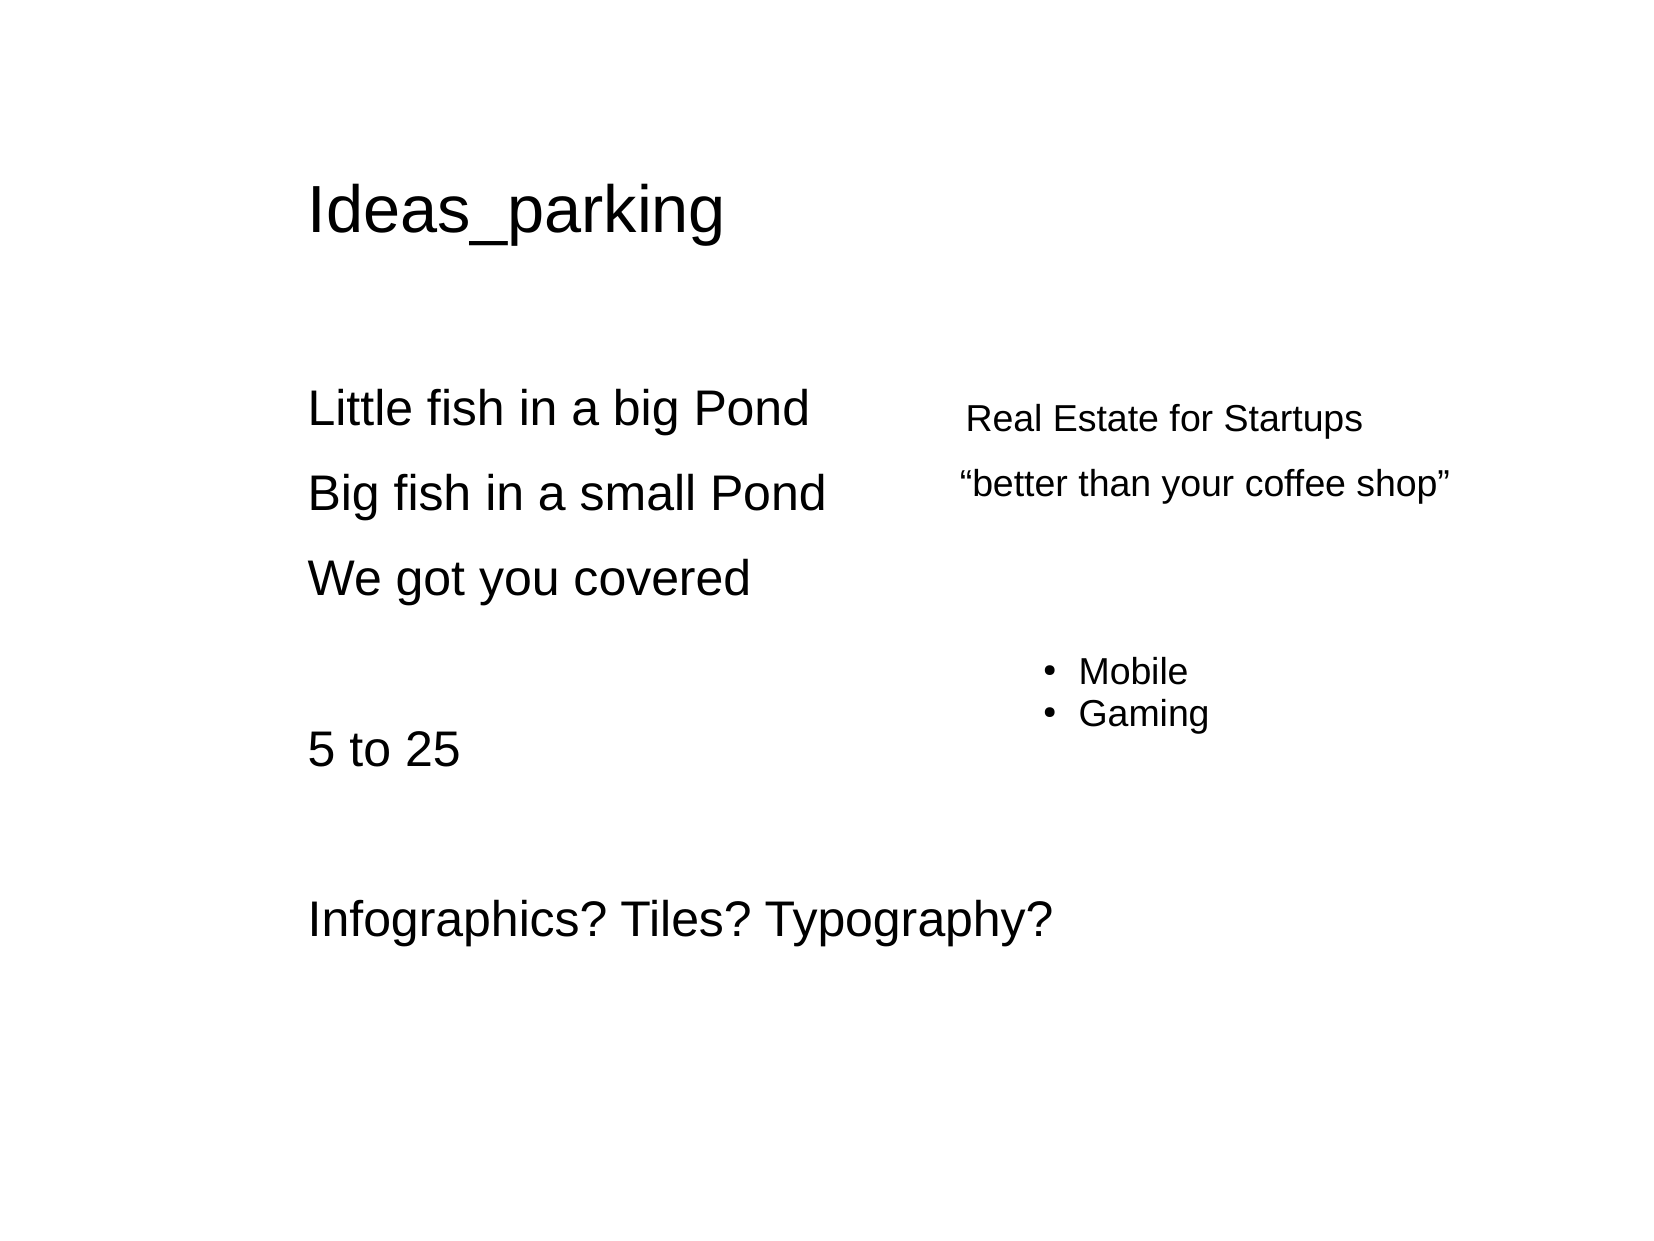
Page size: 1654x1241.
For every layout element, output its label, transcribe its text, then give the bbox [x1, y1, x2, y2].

list Ideas_parking Little fish in a big Pond Big fish in a small Pond We got you covered 5 to 25 Infographics? Tiles? Typography? [307, 171, 1396, 991]
text_box “better than your coffee shop” [945, 454, 1501, 512]
text_box Mobile Gaming [1028, 601, 1464, 743]
text_box Real Estate for Startups [950, 390, 1386, 447]
